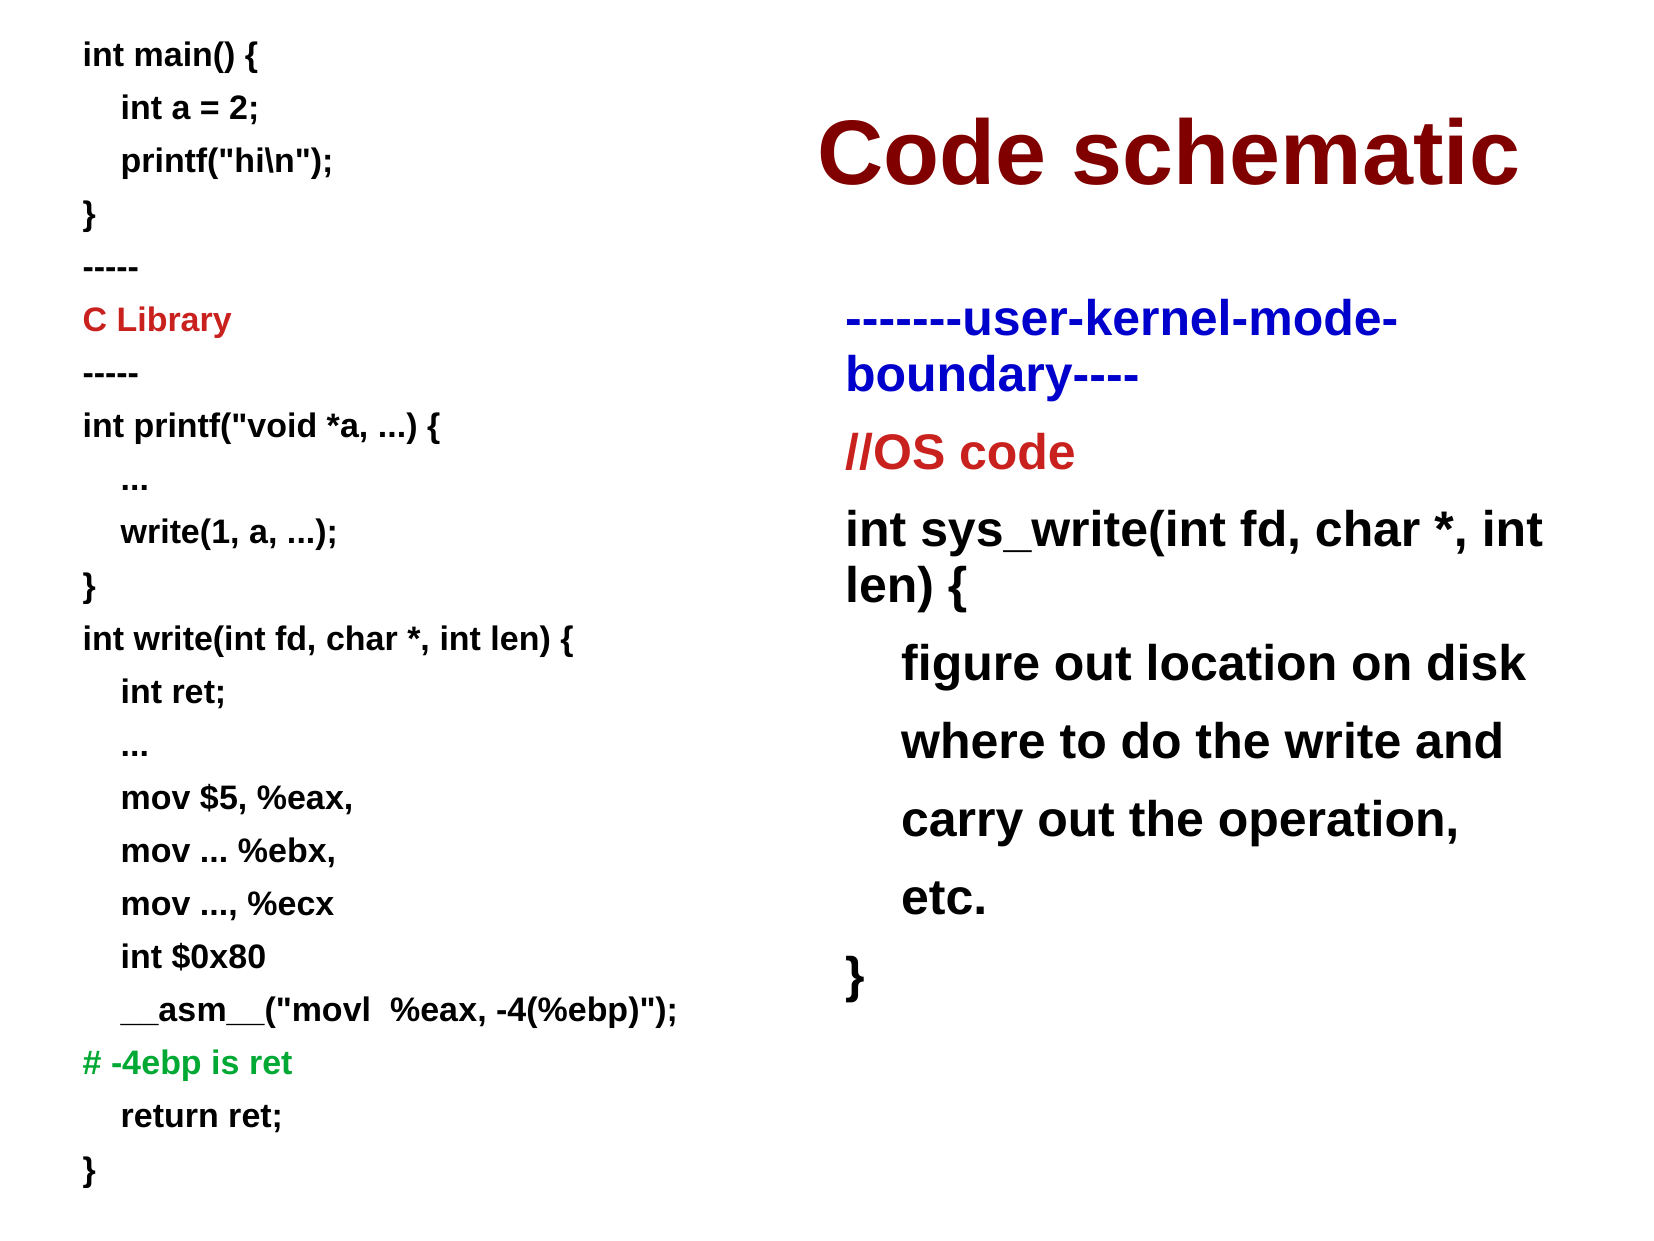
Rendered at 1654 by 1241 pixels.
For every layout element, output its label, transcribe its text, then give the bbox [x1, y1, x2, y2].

list -------user-kernel-mode-boundary---- //OS code int sys_write(int fd, char *, int len) { figure out location on disk where to do the write and carry out the operation, etc. } [845, 290, 1572, 1010]
title Code schematic [815, 49, 1571, 257]
list int main() { int a = 2; printf("hi\n"); } ----- C Library ----- int printf("void *a, ...) { ... write(1, a, ...); } int write(int fd, char *, int len) { int ret; ... mov $5, %eax, mov ... %ebx, mov ..., %ecx int $0x80 __asm__("movl %eax, -4(%ebp)"); # -4ebp is ret return ret; } [82, 35, 815, 1205]
